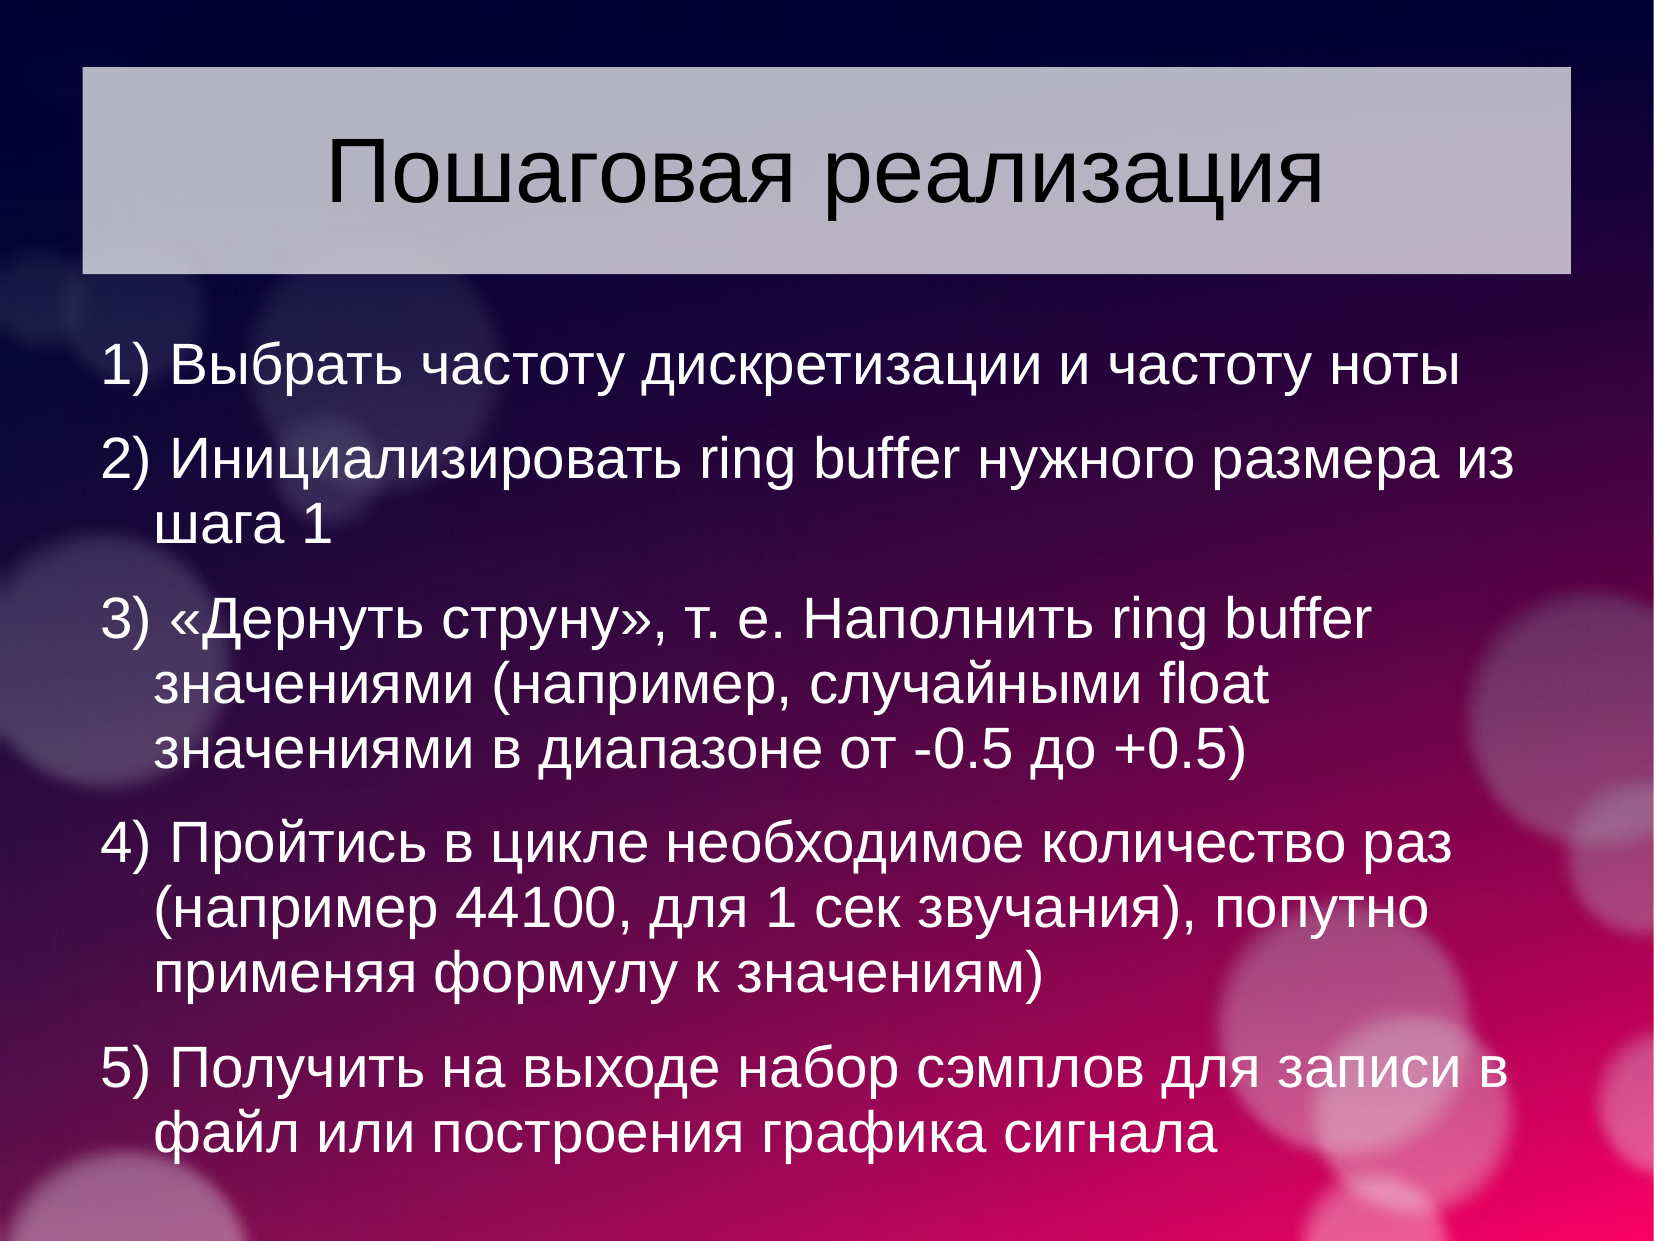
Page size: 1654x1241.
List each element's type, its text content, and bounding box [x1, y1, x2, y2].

list Выбрать частоту дискретизации и частоту ноты Инициализировать ring buffer нужного размера из шага 1 «Дернуть струну», т. е. Наполнить ring buffer значениями (например, случайными float значениями в диапазоне от -0.5 до +0.5) Пройтись в цикле необходимое количество раз (например 44100, для 1 сек звучания), попутно применяя формулу к значениям) Получить на выходе набор сэмплов для записи в файл или построения графика сигнала [82, 331, 1571, 1099]
picture [0, 0, 1654, 1241]
title Пошаговая реализация [82, 67, 1571, 275]
